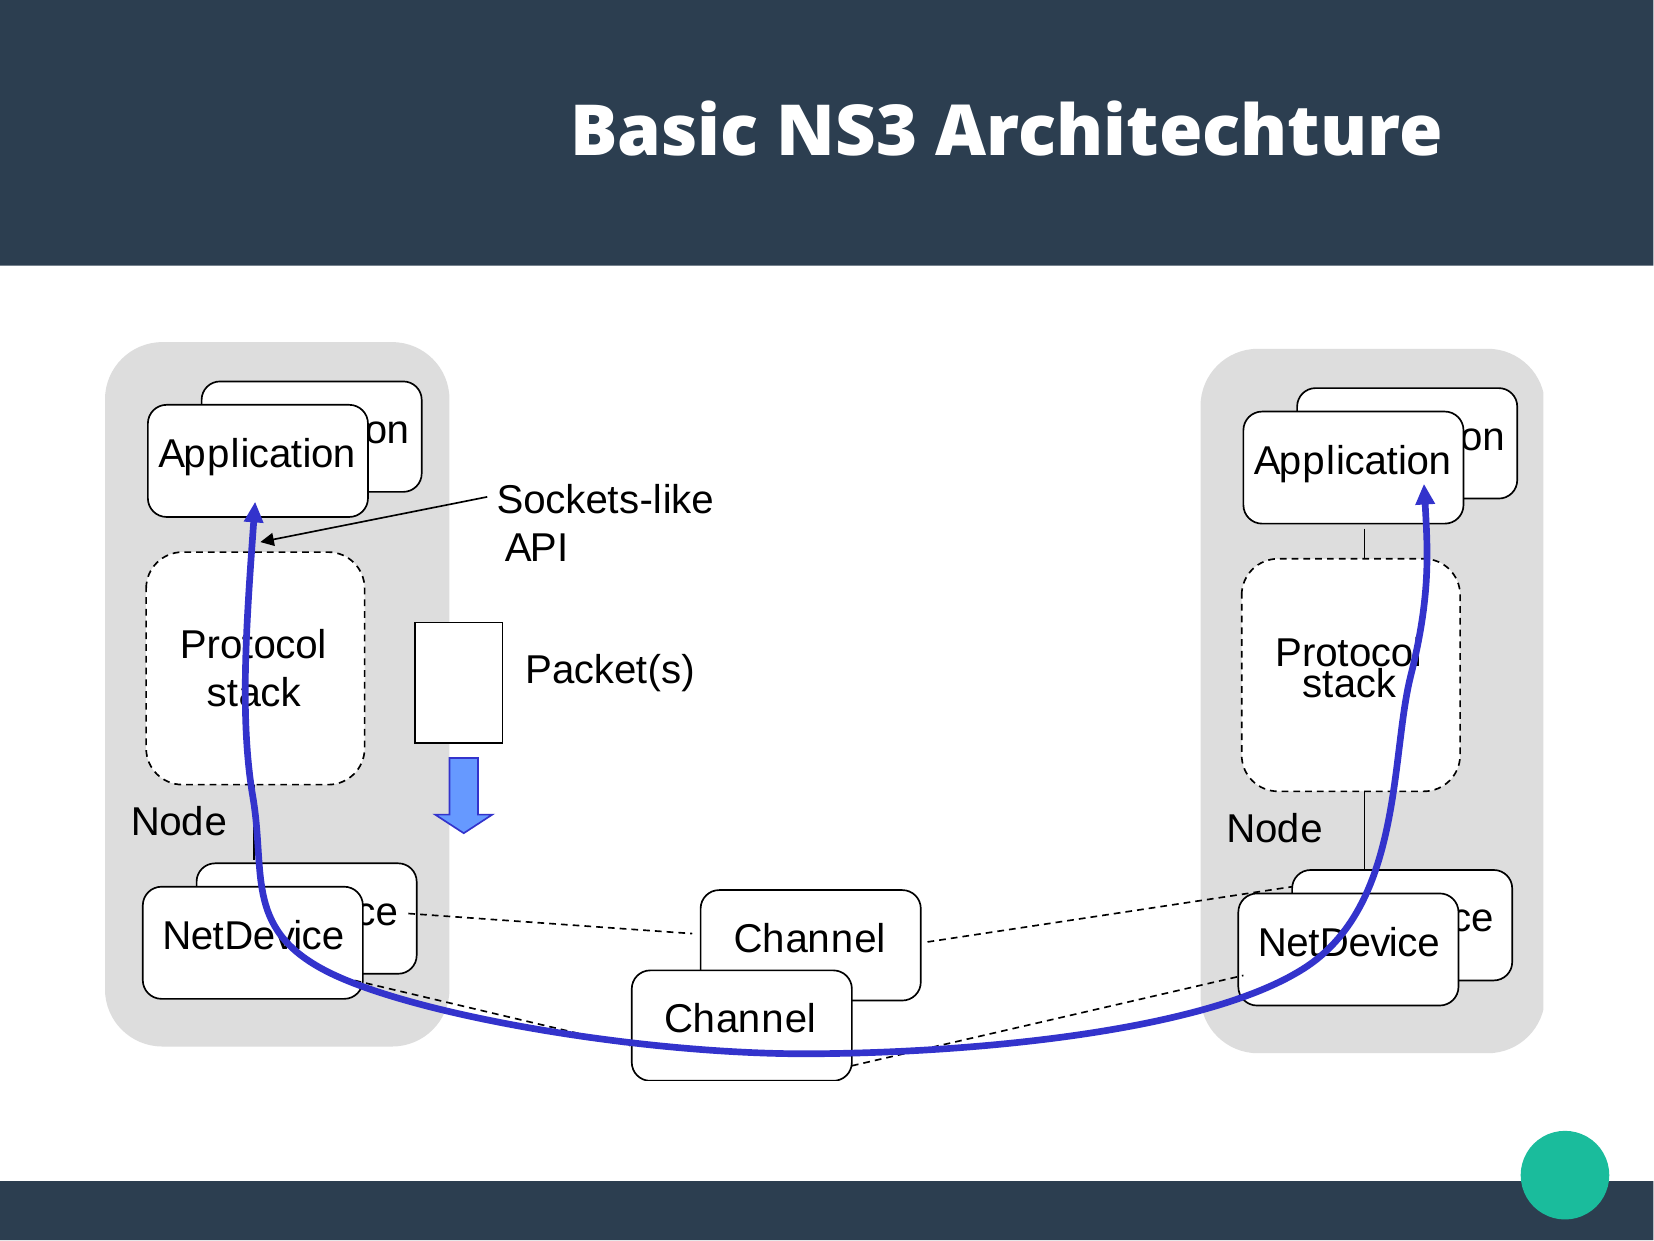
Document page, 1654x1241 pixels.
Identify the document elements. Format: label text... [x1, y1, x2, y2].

title Basic NS3 Architechture [59, 49, 1595, 207]
picture [105, 342, 1544, 1081]
list [59, 324, 1595, 1152]
